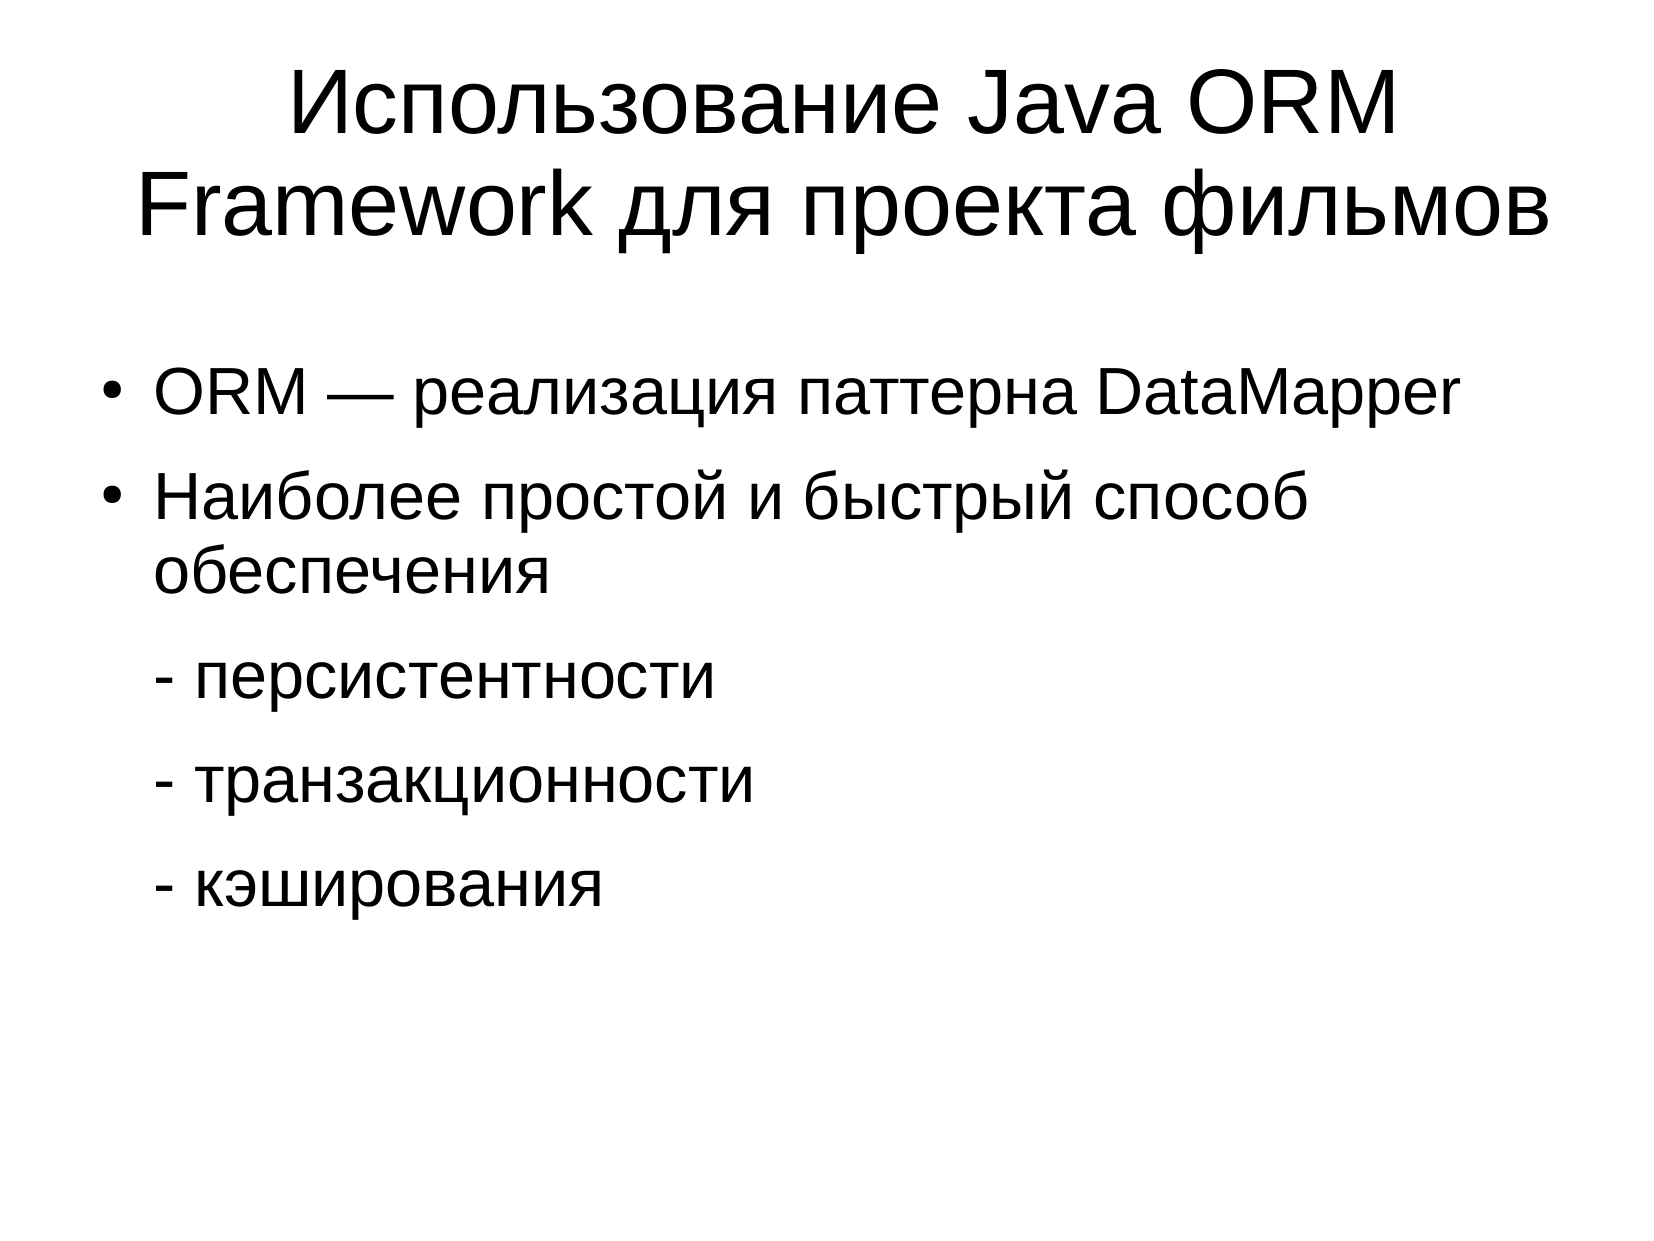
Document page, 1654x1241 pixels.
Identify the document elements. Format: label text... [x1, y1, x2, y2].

title Использование Java ORM Framework для проекта фильмов [82, 49, 1571, 257]
list ORM — реализация паттерна DataMapper Наиболее простой и быстрый способ обеспечения - персистентности - транзакционности - кэширования [82, 354, 1571, 1074]
